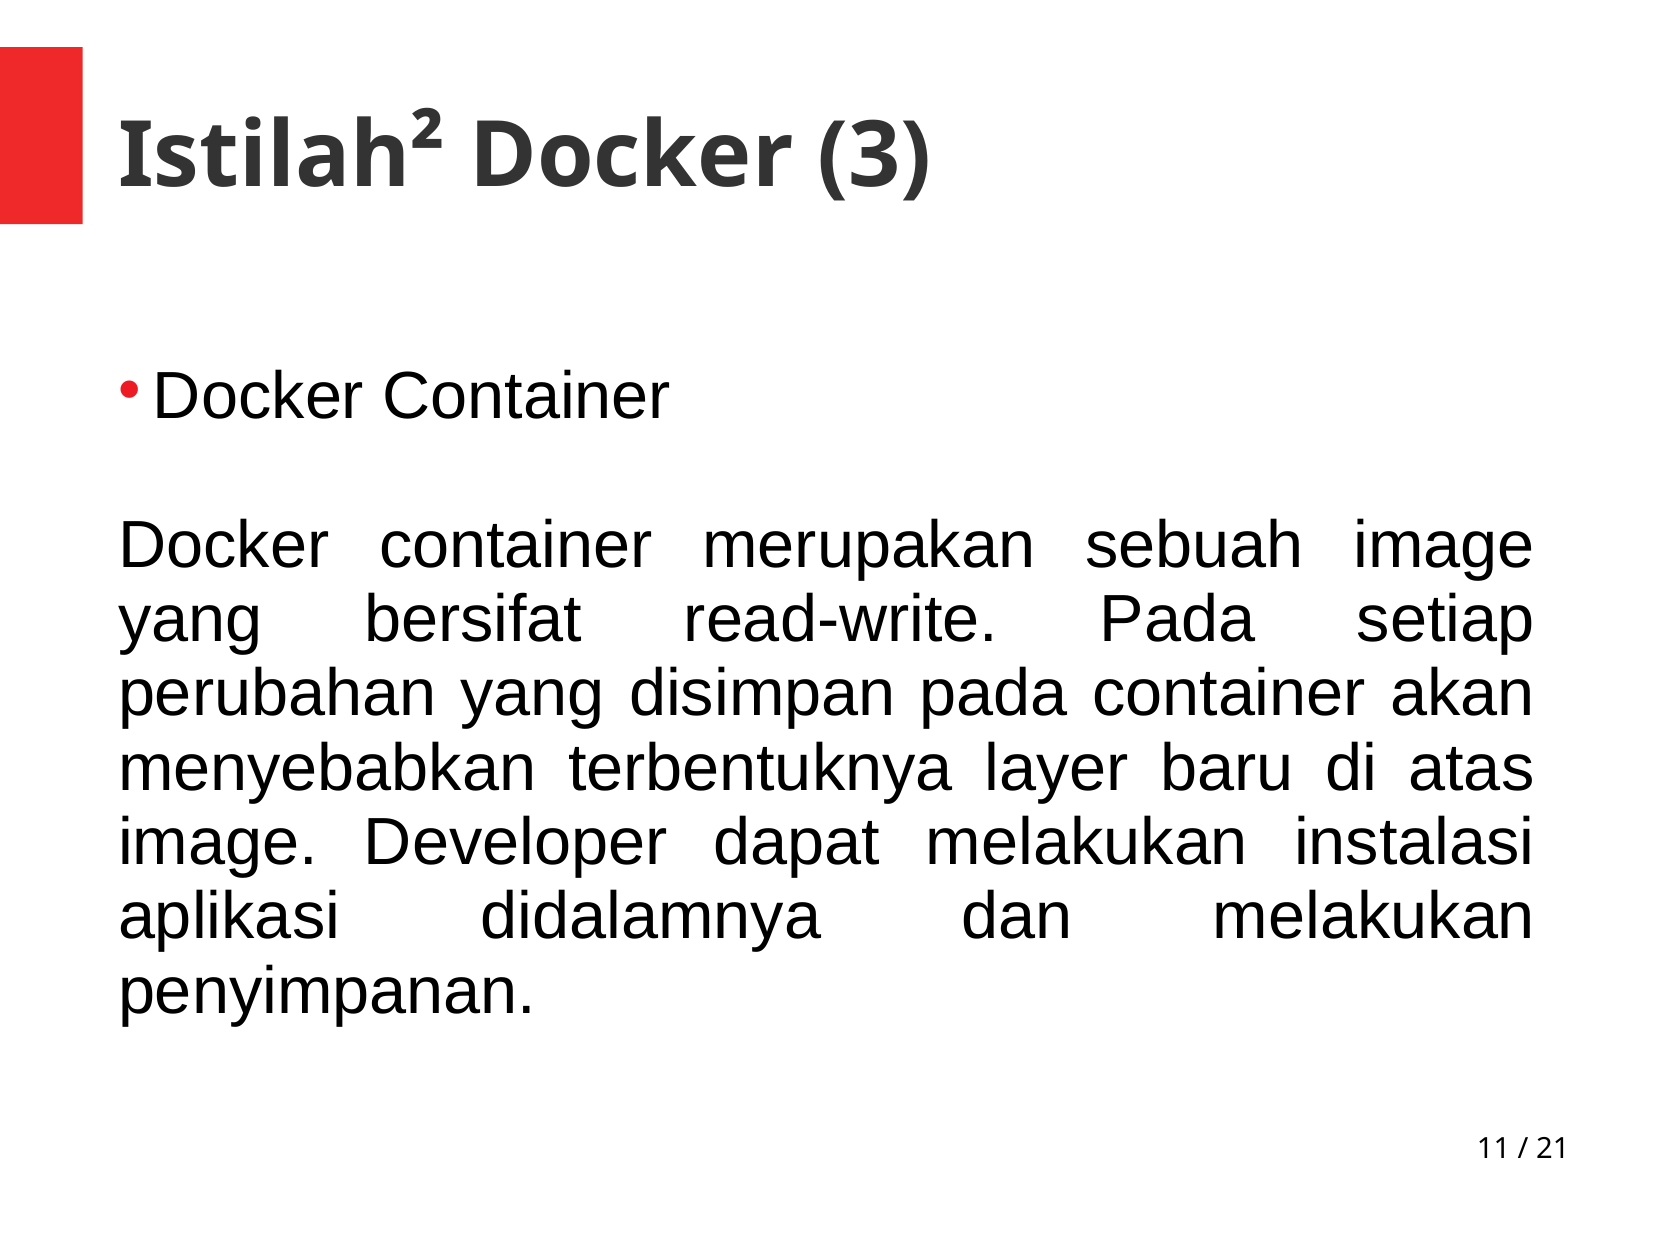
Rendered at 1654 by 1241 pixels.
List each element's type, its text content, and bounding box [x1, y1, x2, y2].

subtitle Docker Container Docker container merupakan sebuah image yang bersifat read-write. Pada setiap perubahan yang disimpan pada container akan menyebabkan terbentuknya layer baru di atas image. Developer dapat melakukan instalasi aplikasi didalamnya dan melakukan penyimpanan. [118, 354, 1536, 1074]
title Istilah² Docker (3) [118, 49, 1571, 257]
